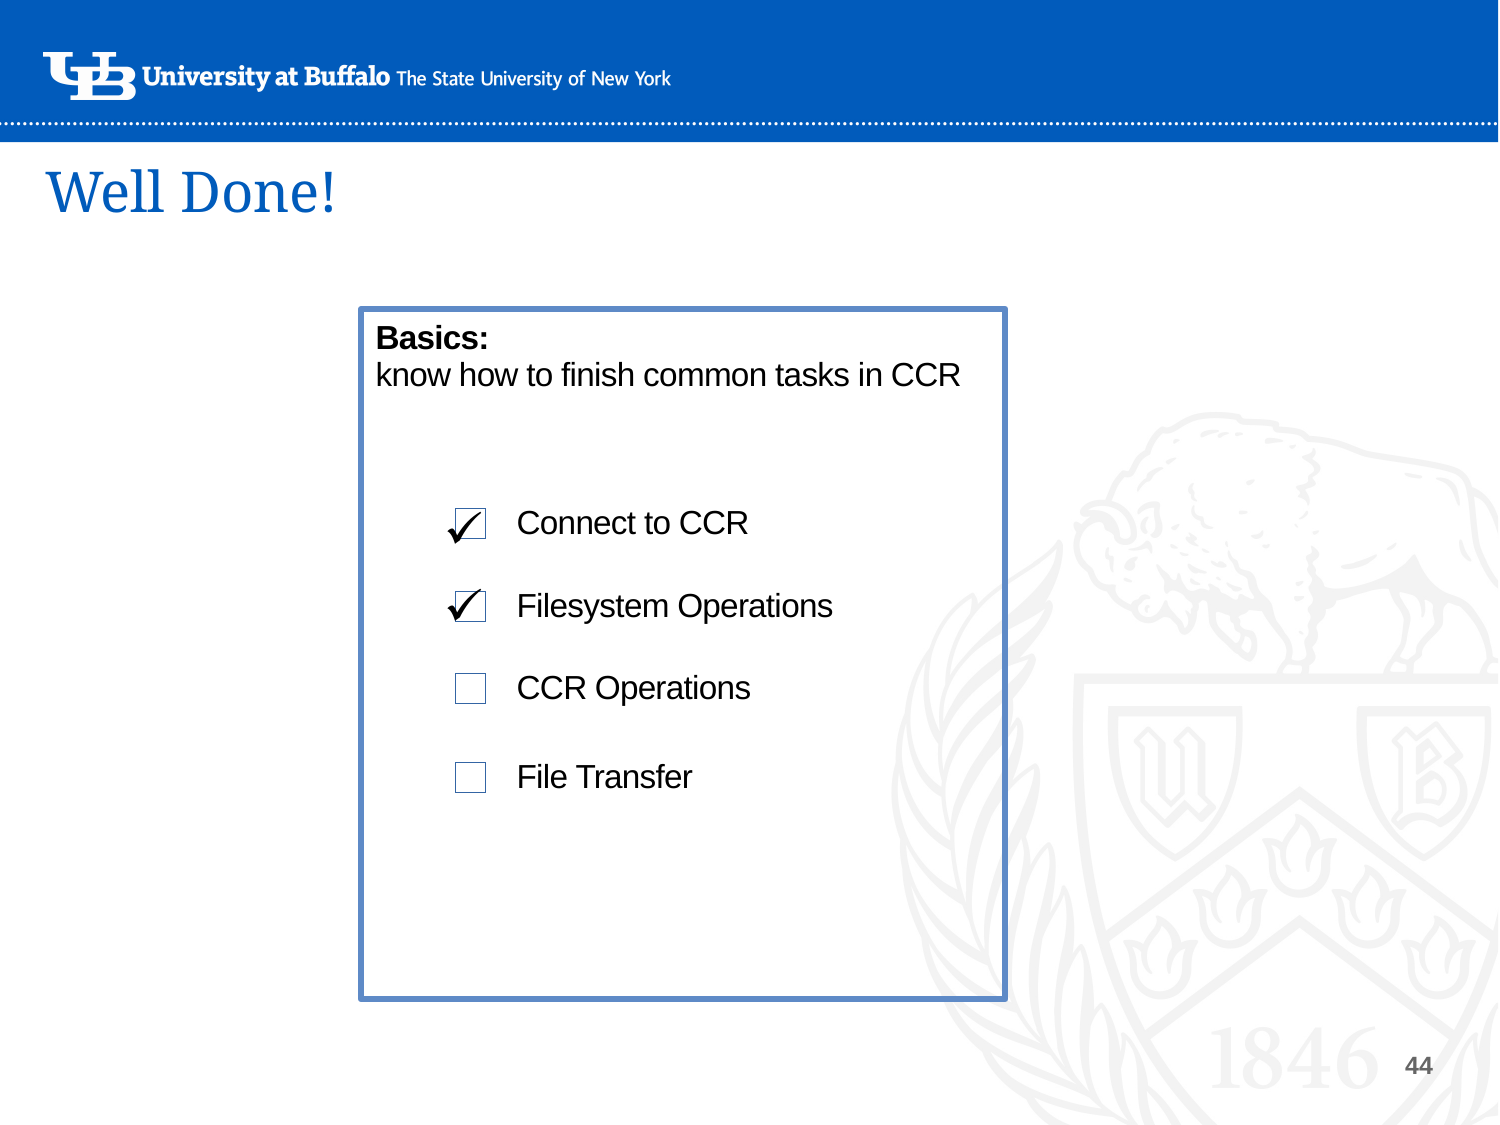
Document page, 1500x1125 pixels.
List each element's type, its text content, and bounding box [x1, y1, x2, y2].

text_box CCR Operations [501, 662, 868, 715]
text_box Connect to CCR [501, 497, 784, 550]
text_box ✓ [429, 508, 496, 569]
text_box Basics: know how to finish common tasks in CCR [360, 312, 1003, 405]
text_box ✓ [429, 585, 496, 646]
title Well Done! [30, 153, 1387, 233]
text_box [360, 309, 1006, 1000]
picture [0, 0, 1499, 1125]
text_box Filesystem Operations [501, 579, 868, 633]
text_box File Transfer [501, 751, 748, 804]
